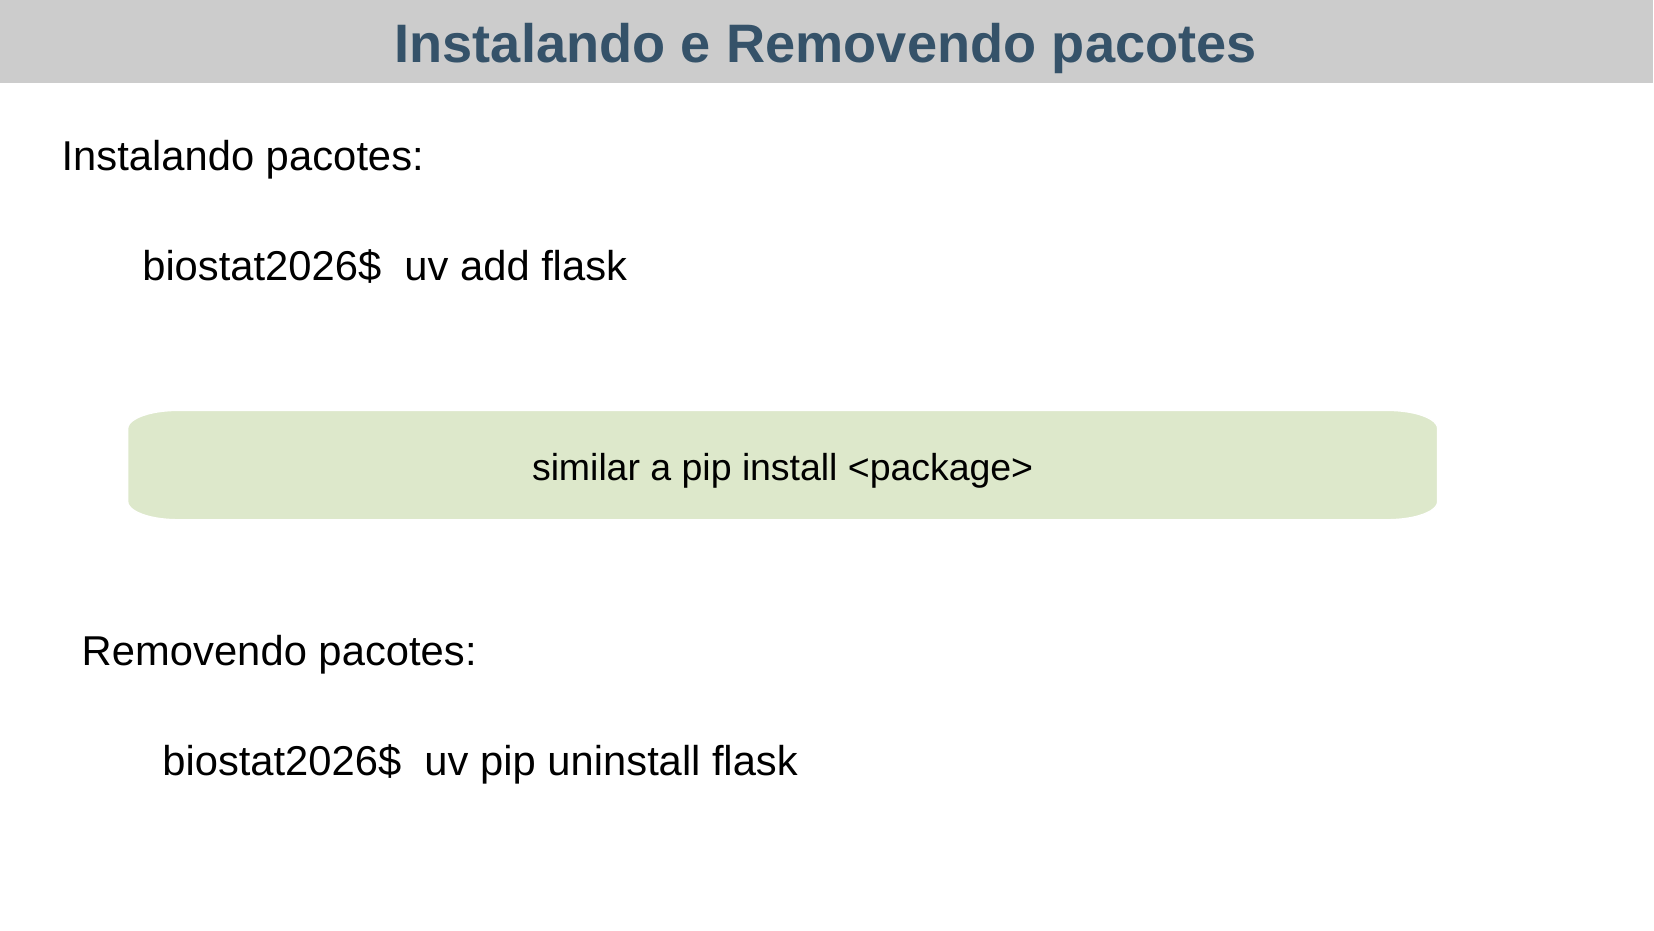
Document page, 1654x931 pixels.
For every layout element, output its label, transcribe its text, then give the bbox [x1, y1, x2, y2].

text_box biostat2026$ uv add flask [127, 231, 654, 315]
text_box similar a pip install <package> [127, 410, 1438, 520]
text_box biostat2026$ uv pip uninstall flask [147, 726, 1011, 810]
text_box Instalando pacotes: [46, 121, 1306, 204]
text_box Instalando e Removendo pacotes [0, 0, 1653, 83]
text_box Removendo pacotes: [66, 616, 701, 699]
